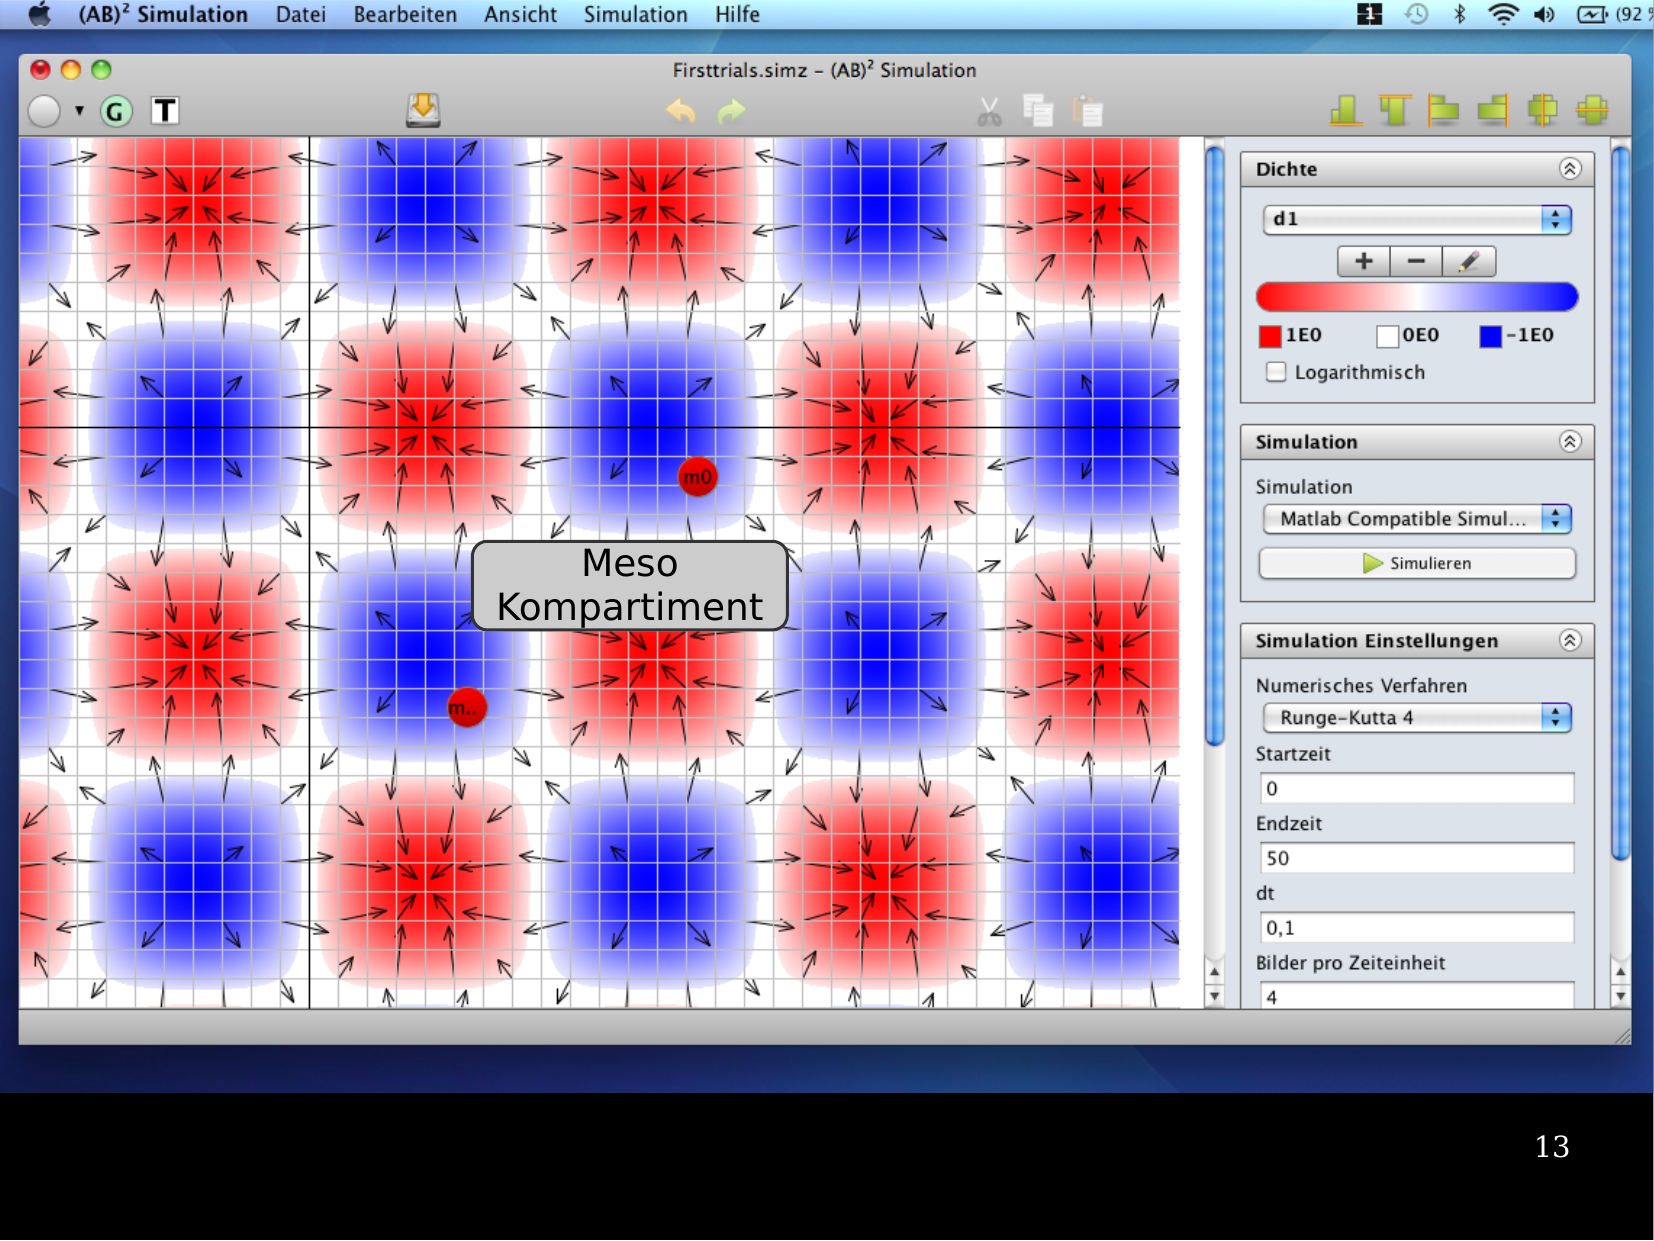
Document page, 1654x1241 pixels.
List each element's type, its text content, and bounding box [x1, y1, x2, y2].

picture [0, 0, 1654, 1093]
text_box Meso Kompartiment [472, 541, 788, 630]
